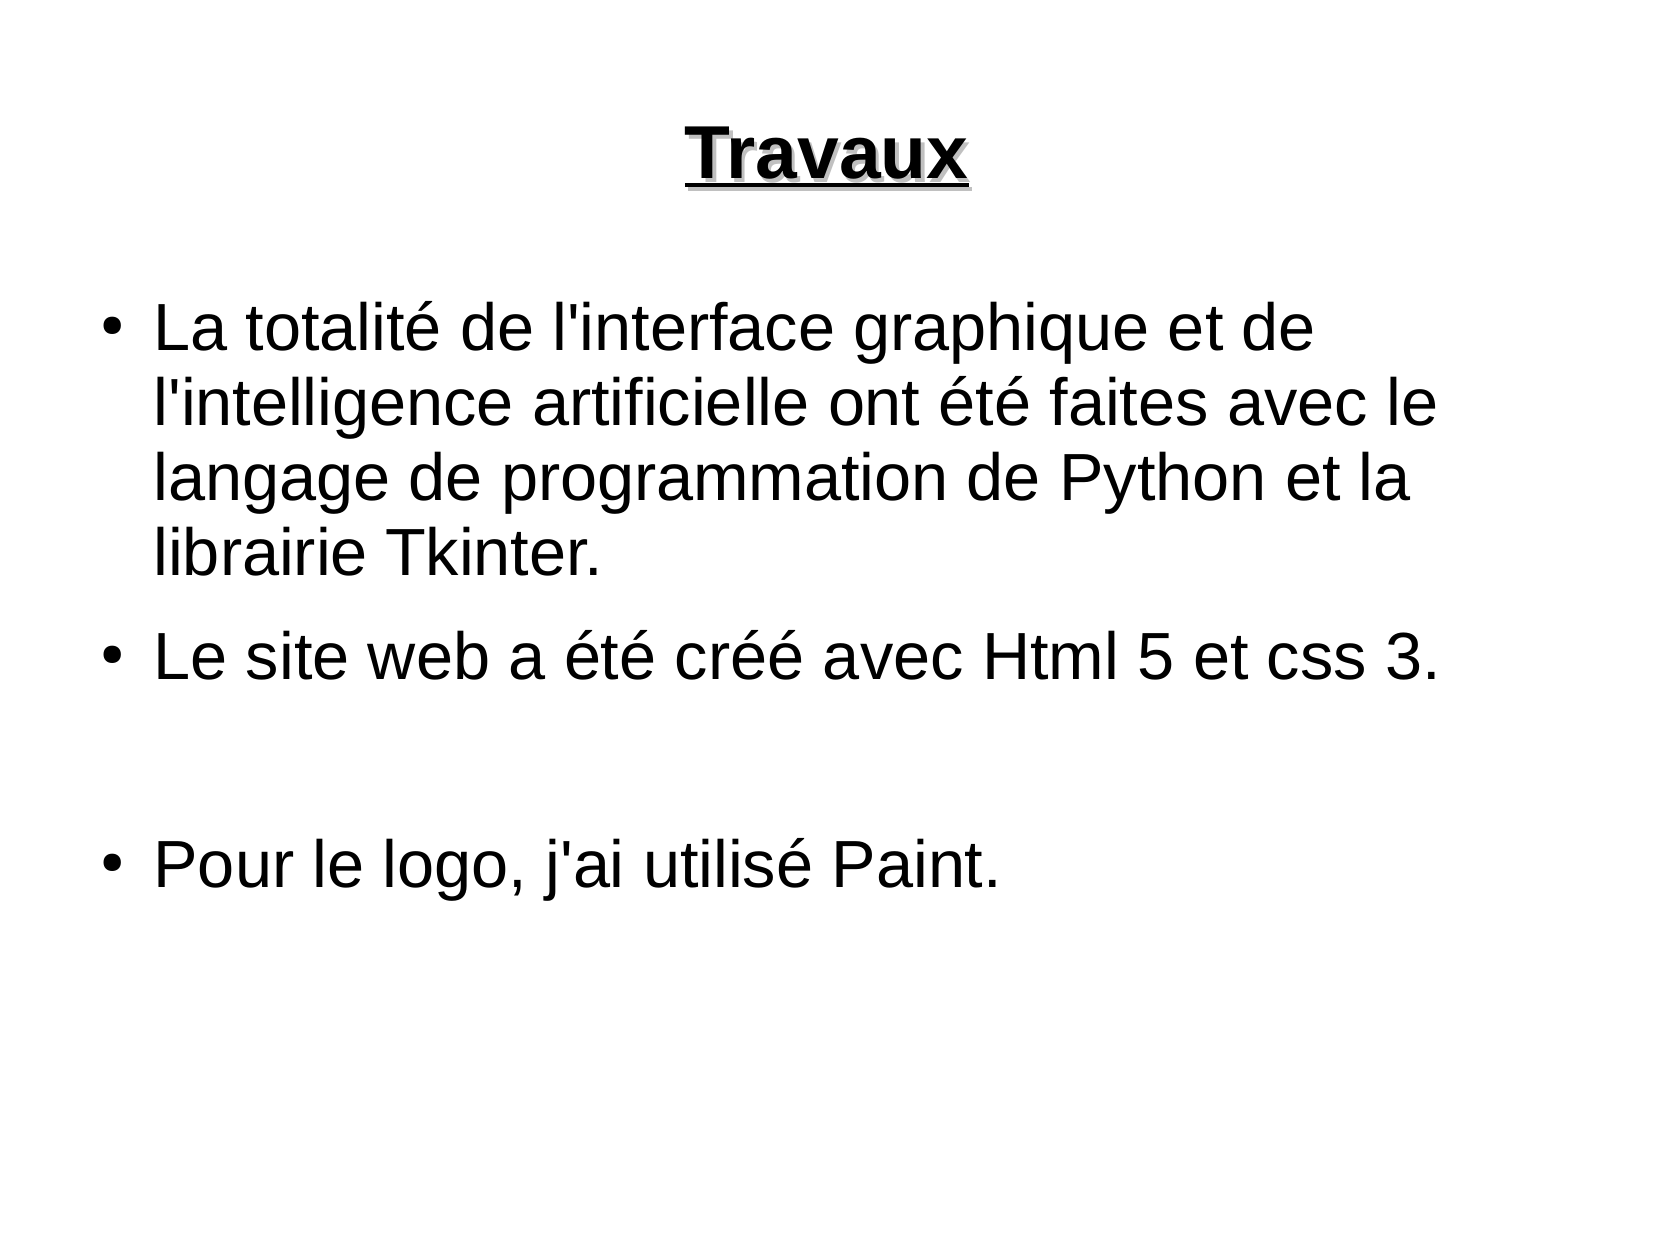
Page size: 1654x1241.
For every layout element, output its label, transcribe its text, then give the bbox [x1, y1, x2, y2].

title Travaux [82, 49, 1571, 257]
list La totalité de l'interface graphique et de l'intelligence artificielle ont été faites avec le langage de programmation de Python et la librairie Tkinter. Le site web a été créé avec Html 5 et css 3. Pour le logo, j'ai utilisé Paint. [82, 290, 1571, 1109]
